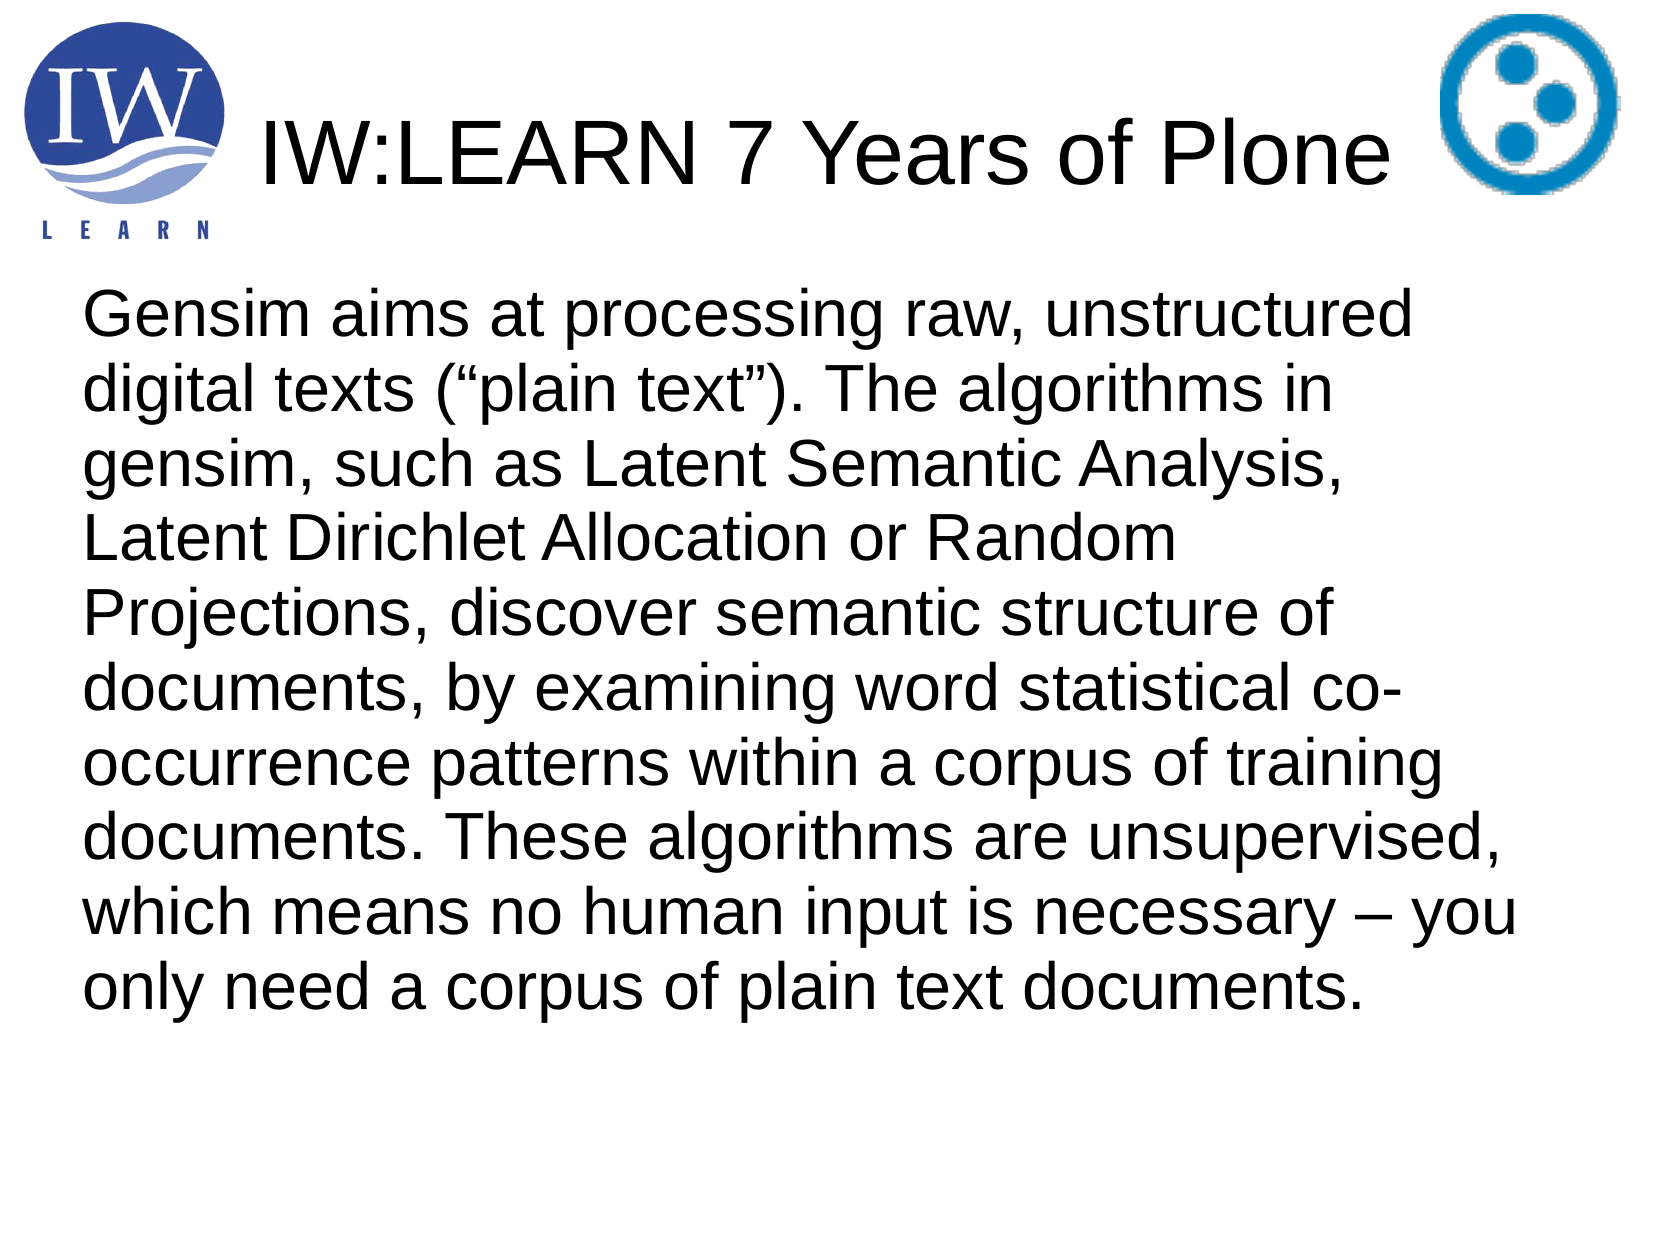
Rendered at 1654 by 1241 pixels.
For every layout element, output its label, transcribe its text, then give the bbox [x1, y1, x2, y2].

picture [1440, 117, 1516, 196]
title IW:LEARN 7 Years of Plone [241, 49, 1571, 257]
picture [1455, 29, 1601, 178]
picture [6, 7, 241, 257]
picture [1440, 14, 1515, 90]
picture [1541, 14, 1621, 196]
subtitle Gensim aims at processing raw, unstructured digital texts (“plain text”). The algorithms in gensim, such as Latent Semantic Analysis, Latent Dirichlet Allocation or Random Projections, discover semantic structure of documents, by examining word statistical co-occurrence patterns within a corpus of training documents. These algorithms are unsupervised, which means no human input is necessary – you only need a corpus of plain text documents. [82, 275, 1538, 1024]
